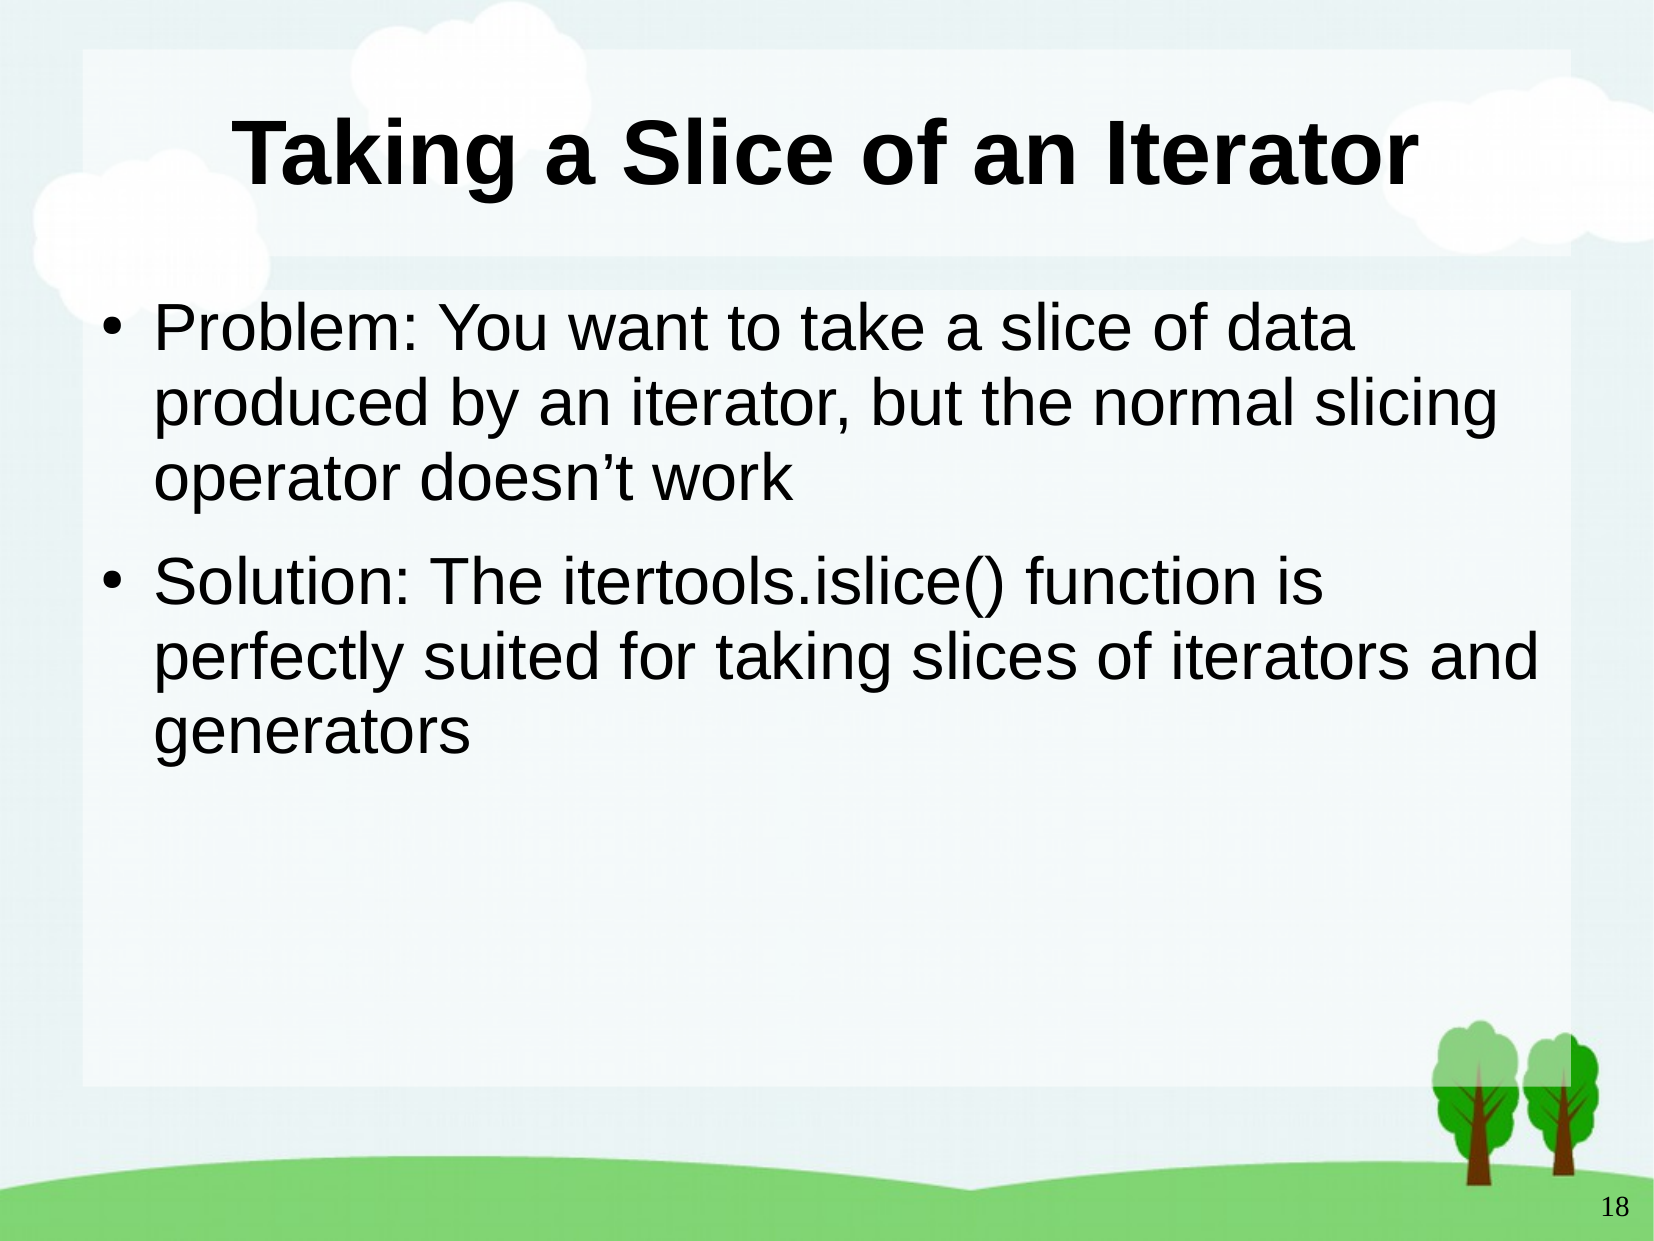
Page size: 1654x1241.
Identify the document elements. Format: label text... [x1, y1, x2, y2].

list Problem: You want to take a slice of data produced by an iterator, but the normal slicing operator doesn’t work Solution: The itertools.islice() function is perfectly suited for taking slices of iterators and generators [82, 290, 1571, 1087]
picture [0, 0, 1654, 1241]
title Taking a Slice of an Iterator [82, 49, 1571, 257]
